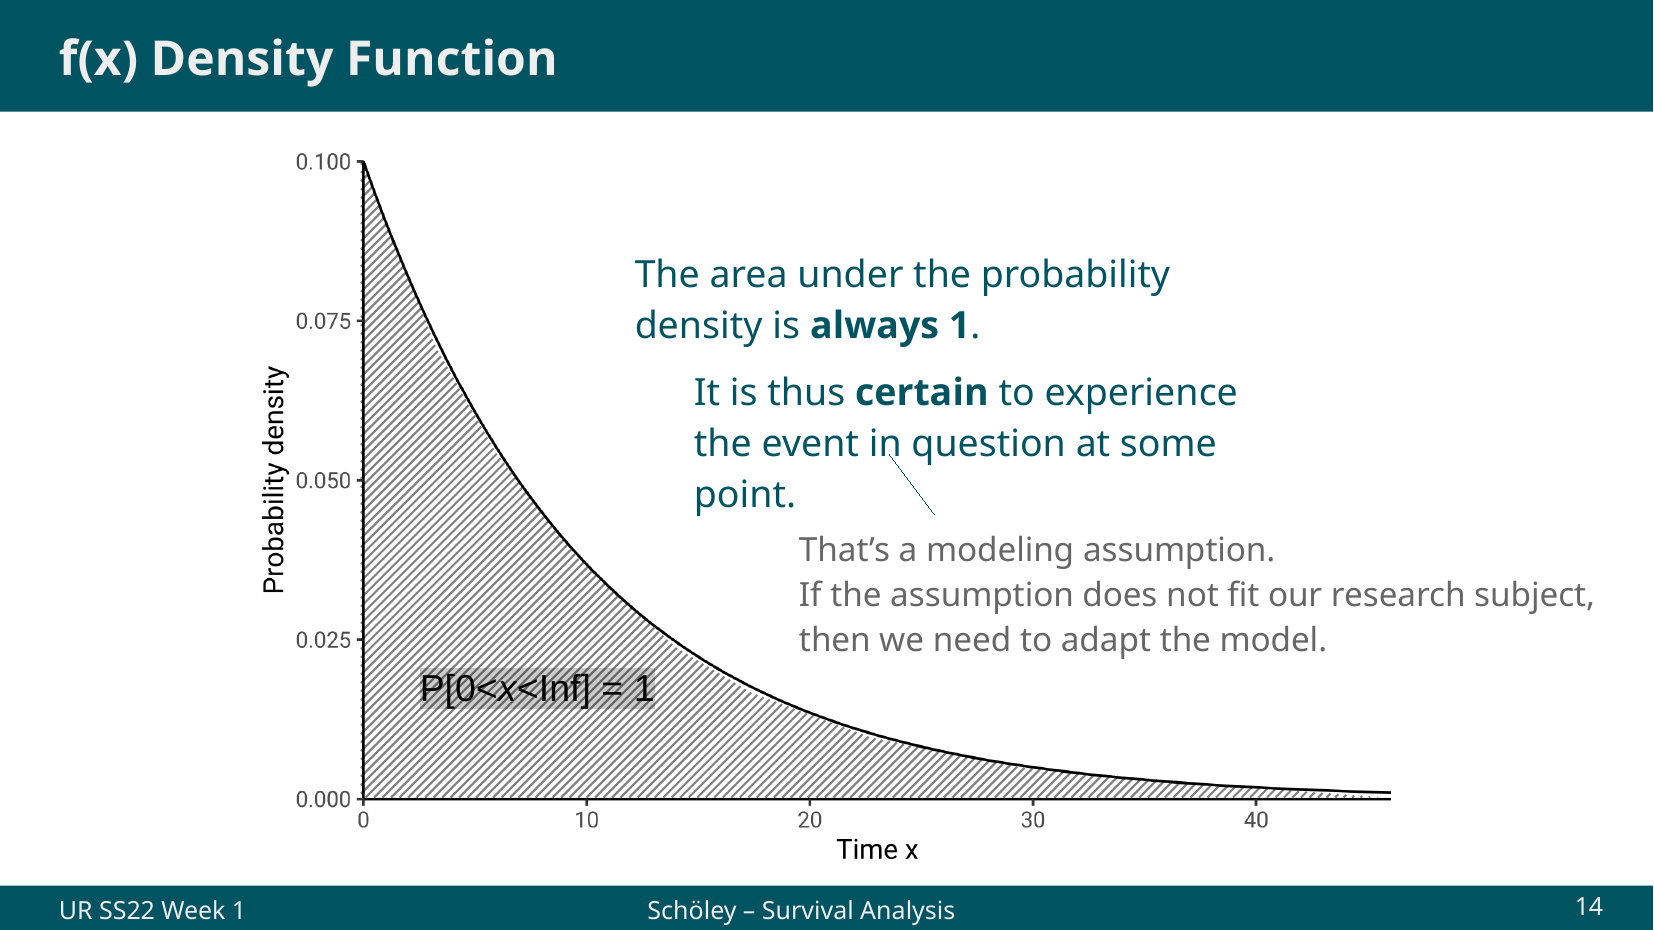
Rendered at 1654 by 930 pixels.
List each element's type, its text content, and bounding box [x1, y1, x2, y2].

title f(x) Density Function [58, 0, 1594, 117]
text_box [360, 156, 1381, 798]
text_box That’s a modeling assumption. If the assumption does not fit our research subject, then we need to adapt the model. [784, 518, 1481, 650]
picture [262, 153, 1391, 859]
text_box It is thus certain to experience the event in question at some point. [679, 357, 1295, 470]
text_box The area under the probability density is always 1. [620, 239, 1236, 352]
